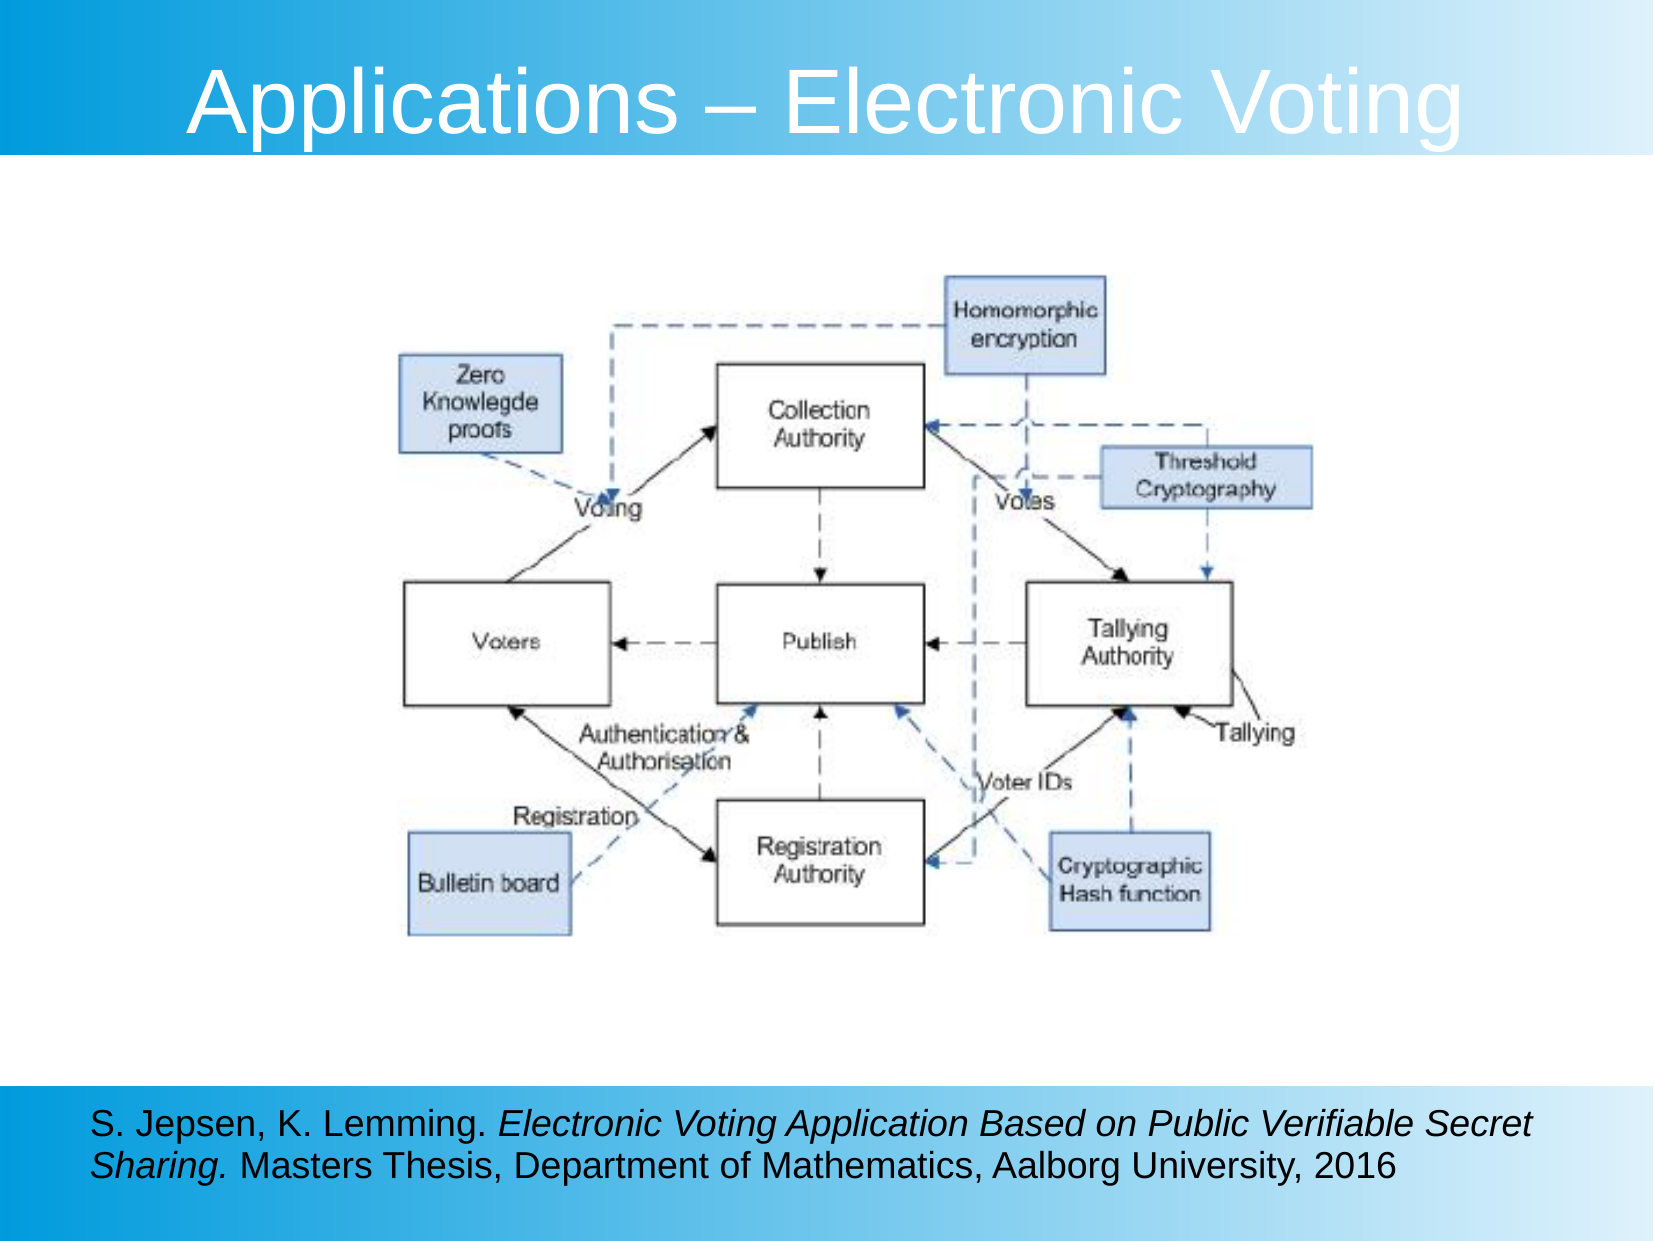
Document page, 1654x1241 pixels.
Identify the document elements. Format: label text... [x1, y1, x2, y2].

title Applications – Electronic Voting [82, 49, 1571, 155]
text_box S. Jepsen, K. Lemming. Electronic Voting Application Based on Public Verifiable Secret Sharing. Masters Thesis, Department of Mathematics, Aalborg University, 2016 [75, 1095, 1576, 1216]
picture [276, 225, 1381, 961]
